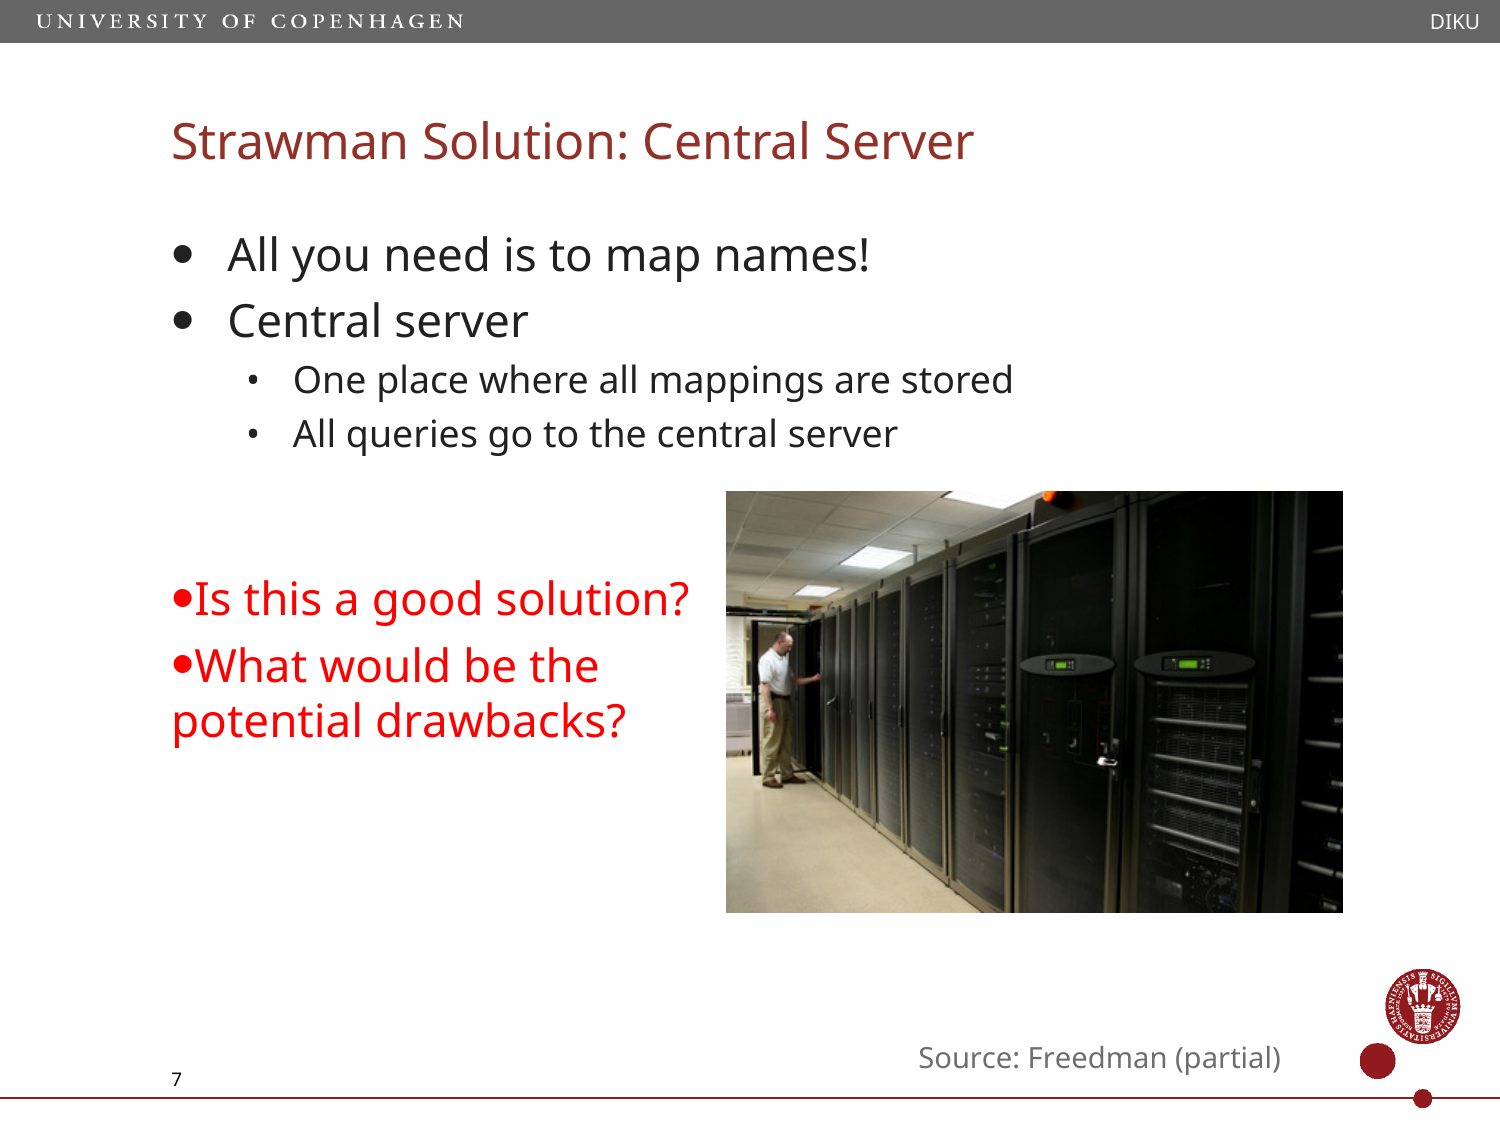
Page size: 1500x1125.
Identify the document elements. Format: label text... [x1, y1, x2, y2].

text_box <number> [171, 1067, 522, 1092]
text_box Source: Freedman (partial) [903, 1031, 1341, 1083]
title Strawman Solution: Central Server [171, 75, 1329, 171]
text_box DIKU [469, 0, 1495, 43]
list All you need is to map names! Central server One place where all mappings are stored All queries go to the central server [171, 225, 1329, 900]
picture [0, 491, 1500, 1122]
text_box Is this a good solution? What would be the potential drawbacks? [171, 503, 691, 894]
